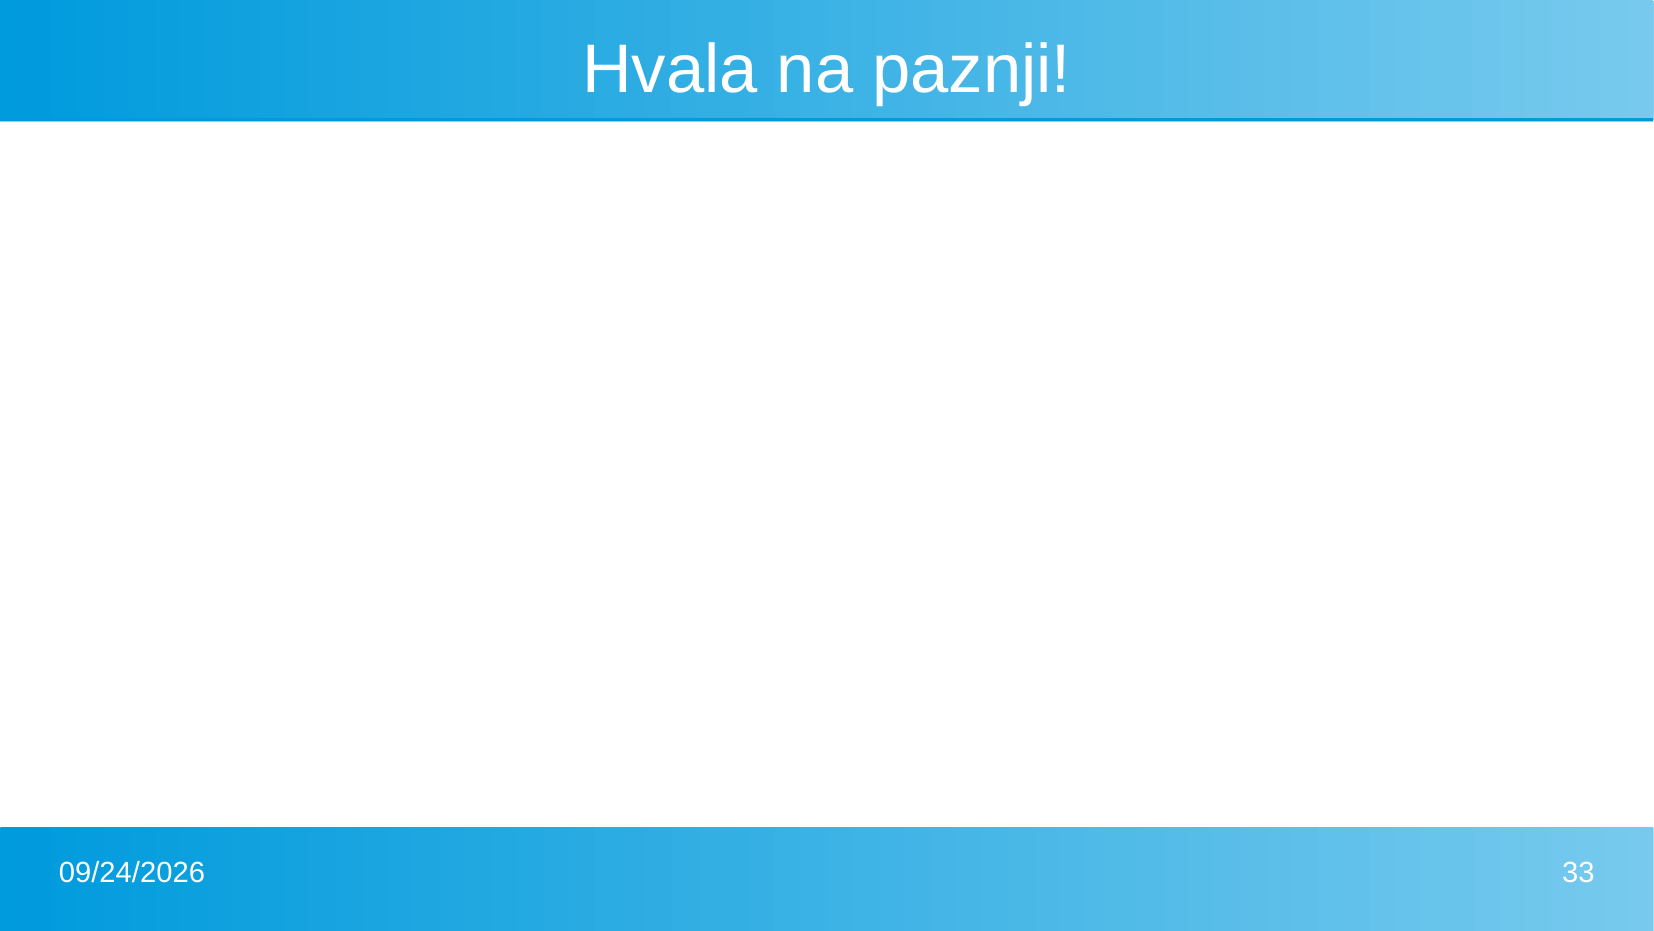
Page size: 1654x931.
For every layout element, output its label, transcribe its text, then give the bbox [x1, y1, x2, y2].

title Hvala na paznji! [59, 29, 1595, 108]
